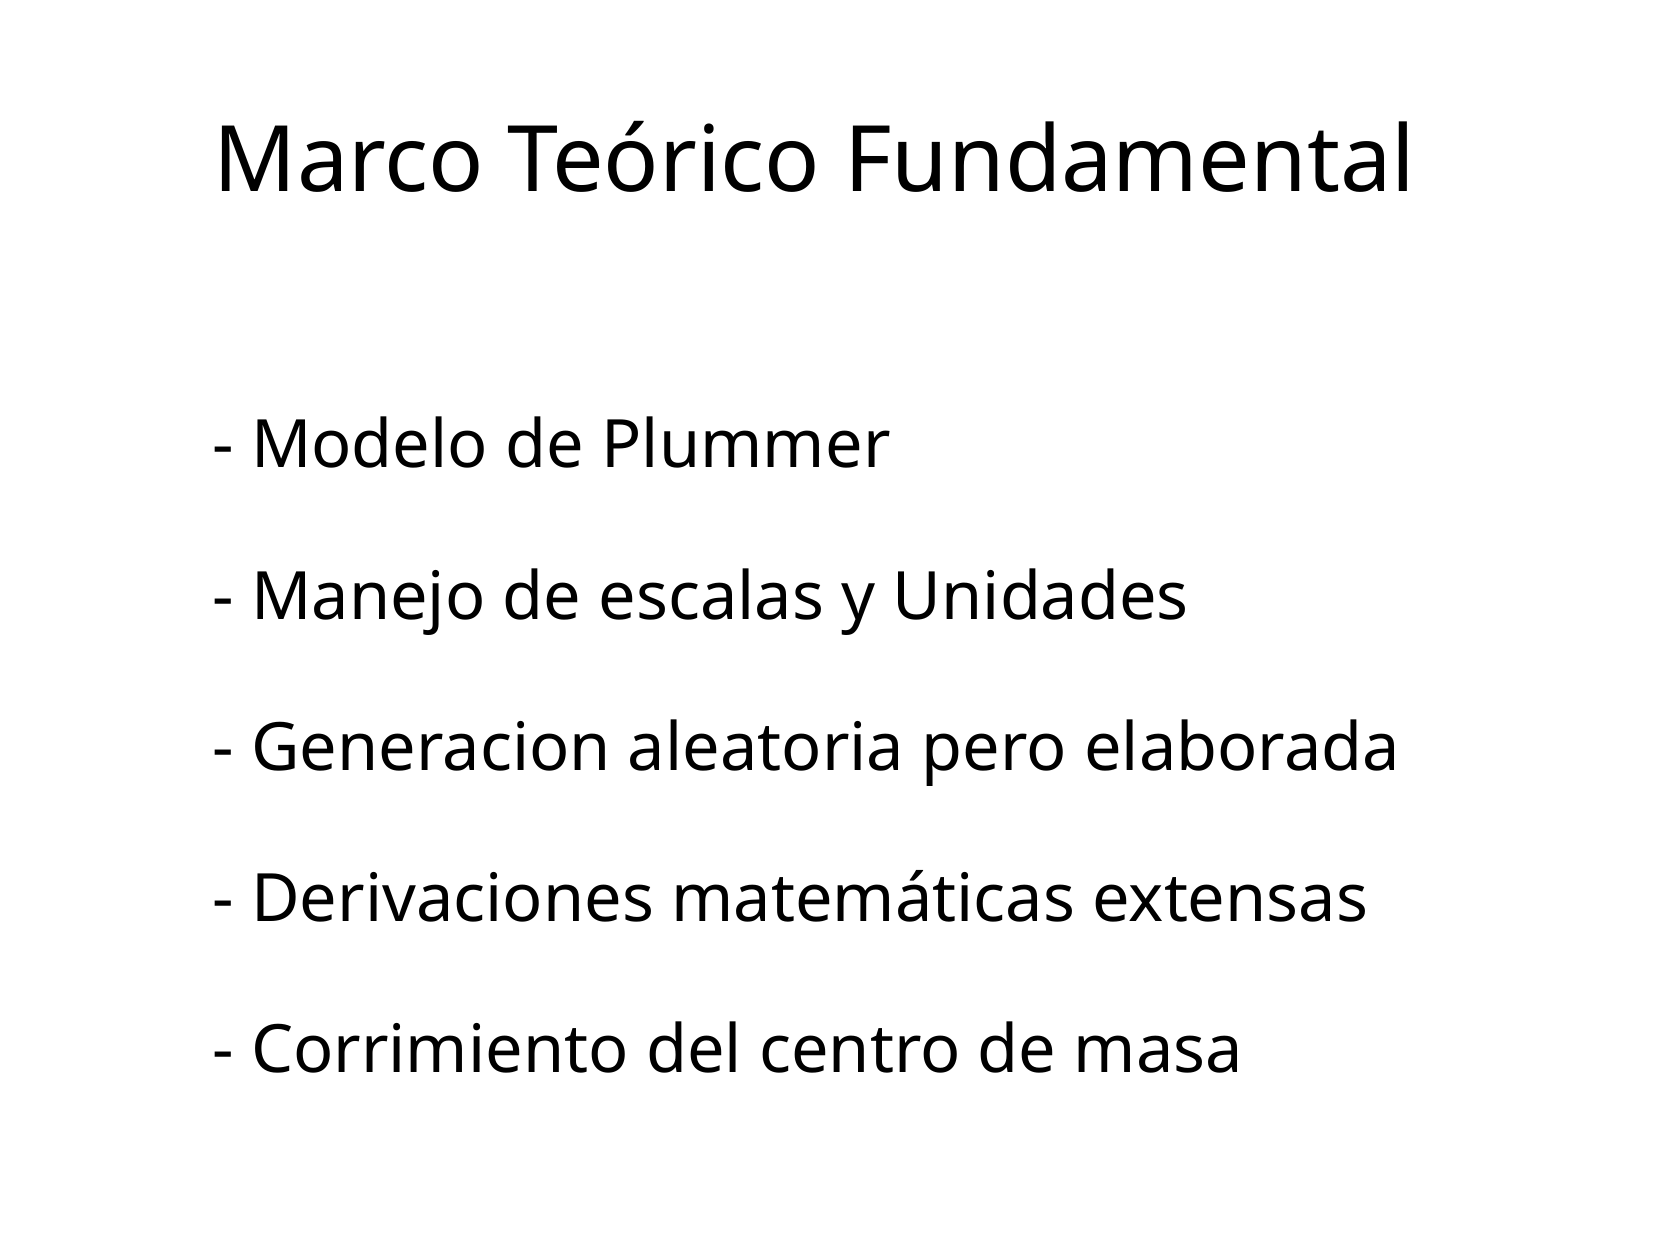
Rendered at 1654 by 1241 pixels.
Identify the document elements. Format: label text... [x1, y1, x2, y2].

subtitle - Modelo de Plummer - Manejo de escalas y Unidades - Generacion aleatoria pero elaborada - Derivaciones matemáticas extensas - Corrimiento del centro de masa [212, 366, 1654, 1241]
title Marco Teórico Fundamental [70, 52, 1560, 260]
